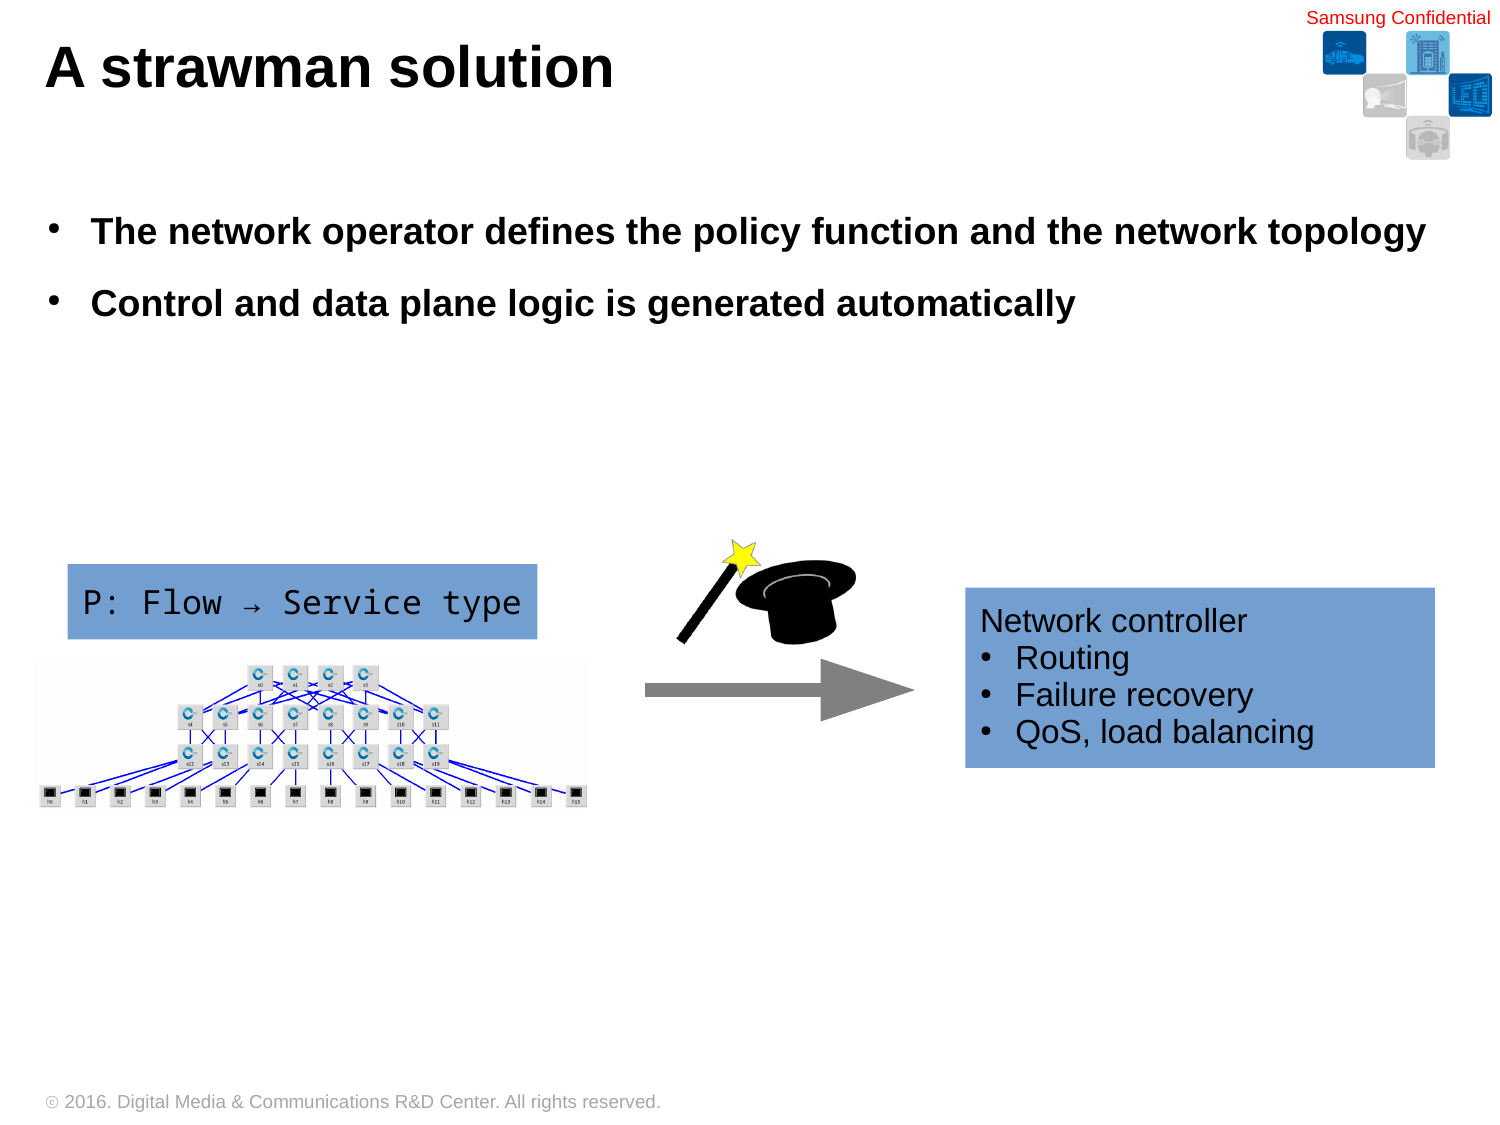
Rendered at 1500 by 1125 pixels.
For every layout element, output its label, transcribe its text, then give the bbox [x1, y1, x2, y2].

list The network operator defines the policy function and the network topology Control and data plane logic is generated automatically [47, 180, 1446, 346]
picture [1321, 30, 1493, 160]
picture [33, 659, 590, 811]
text_box P: Flow → Service type [67, 564, 538, 633]
picture [675, 539, 856, 646]
text_box Network controller Routing Failure recovery QoS, load balancing [965, 587, 1435, 768]
title A strawman solution [29, 20, 1380, 108]
